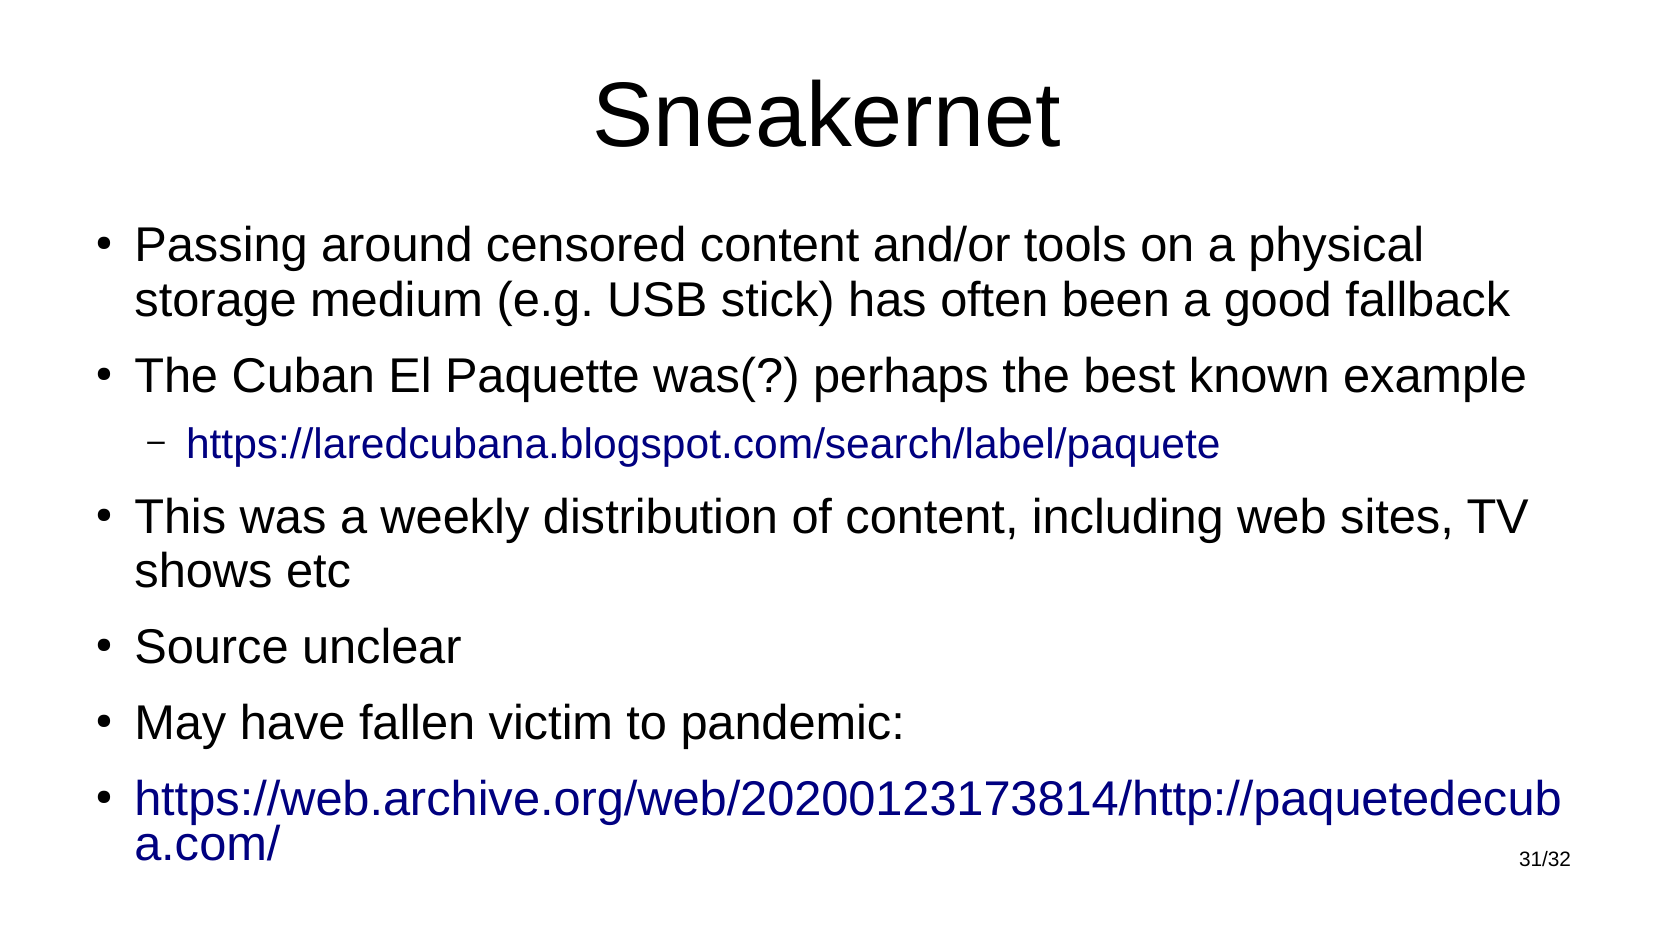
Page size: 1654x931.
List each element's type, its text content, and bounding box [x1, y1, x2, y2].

title Sneakernet [82, 37, 1571, 193]
list Passing around censored content and/or tools on a physical storage medium (e.g. USB stick) has often been a good fallback The Cuban El Paquette was(?) perhaps the best known example https://laredcubana.blogspot.com/search/label/paquete This was a weekly distribution of content, including web sites, TV shows etc Source unclear May have fallen victim to pandemic: https://web.archive.org/web/20200123173814/http://paquetedecuba.com/ [82, 217, 1571, 839]
